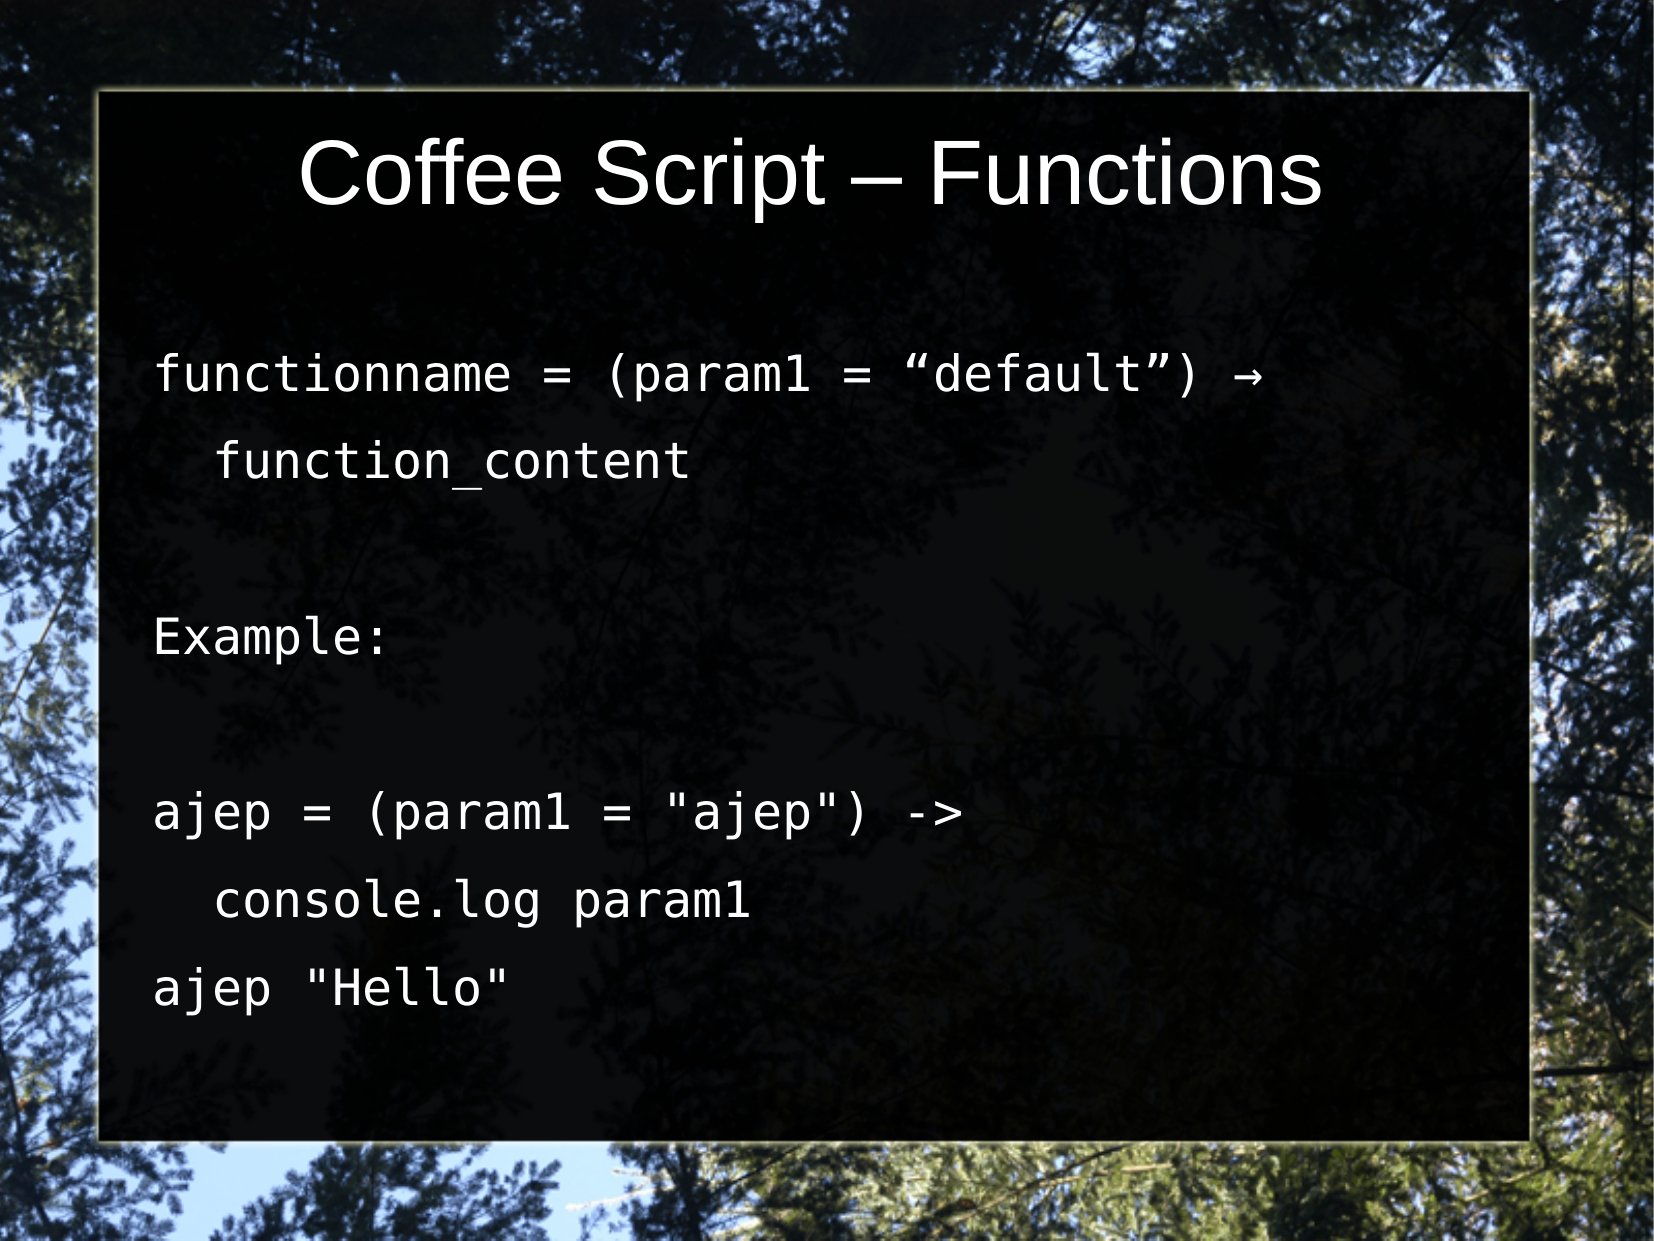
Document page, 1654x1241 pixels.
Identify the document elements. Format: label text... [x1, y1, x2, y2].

title Coffee Script – Functions [88, 88, 1536, 257]
list functionname = (param1 = “default”) → function_content Example: ajep = (param1 = "ajep") -> console.log param1 ajep "Hello" [152, 344, 1534, 1127]
picture [0, 0, 1654, 1241]
